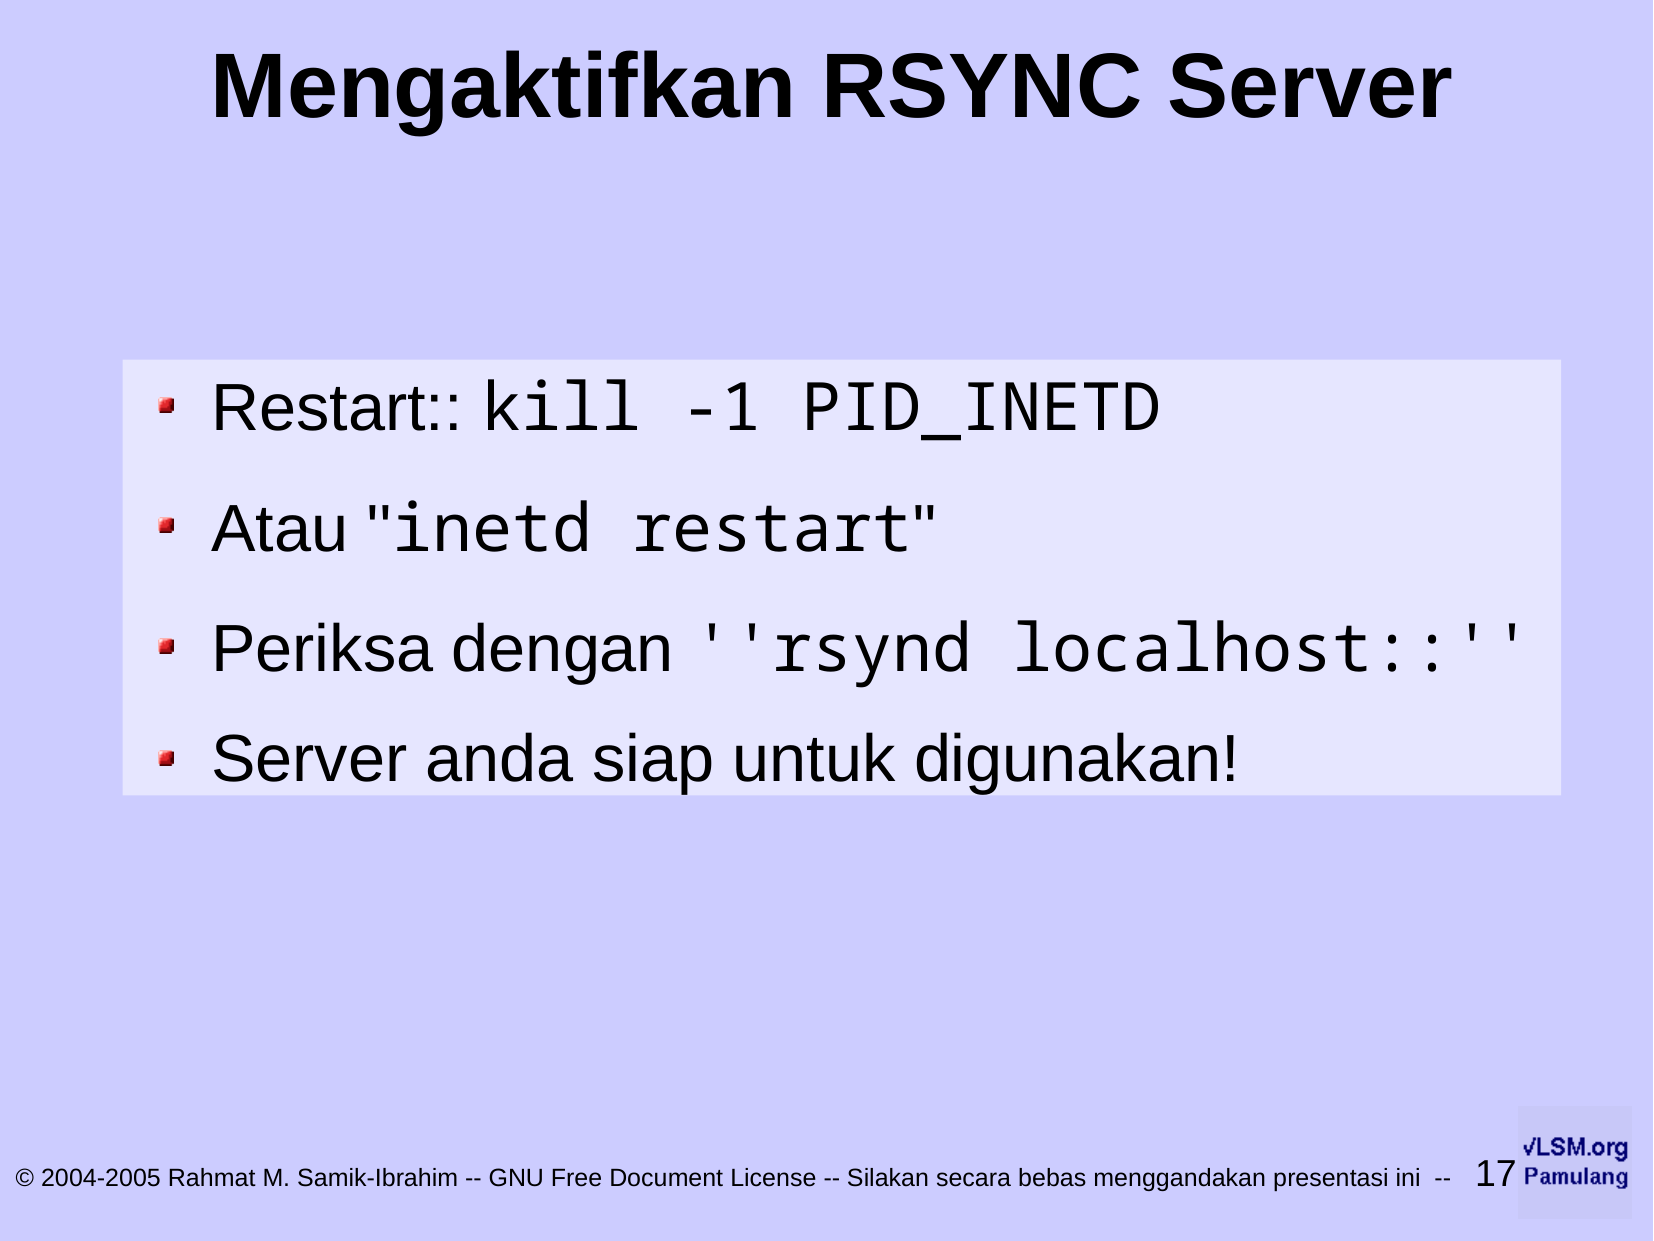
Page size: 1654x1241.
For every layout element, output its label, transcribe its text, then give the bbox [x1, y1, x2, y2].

title Mengaktifkan RSYNC Server [40, 31, 1625, 142]
list Restart:: kill -1 PID_INETD Atau ''inetd restart'' Periksa dengan ''rsynd localhost::'' Server anda siap untuk digunakan! [122, 359, 1562, 795]
picture [1518, 1106, 1632, 1219]
